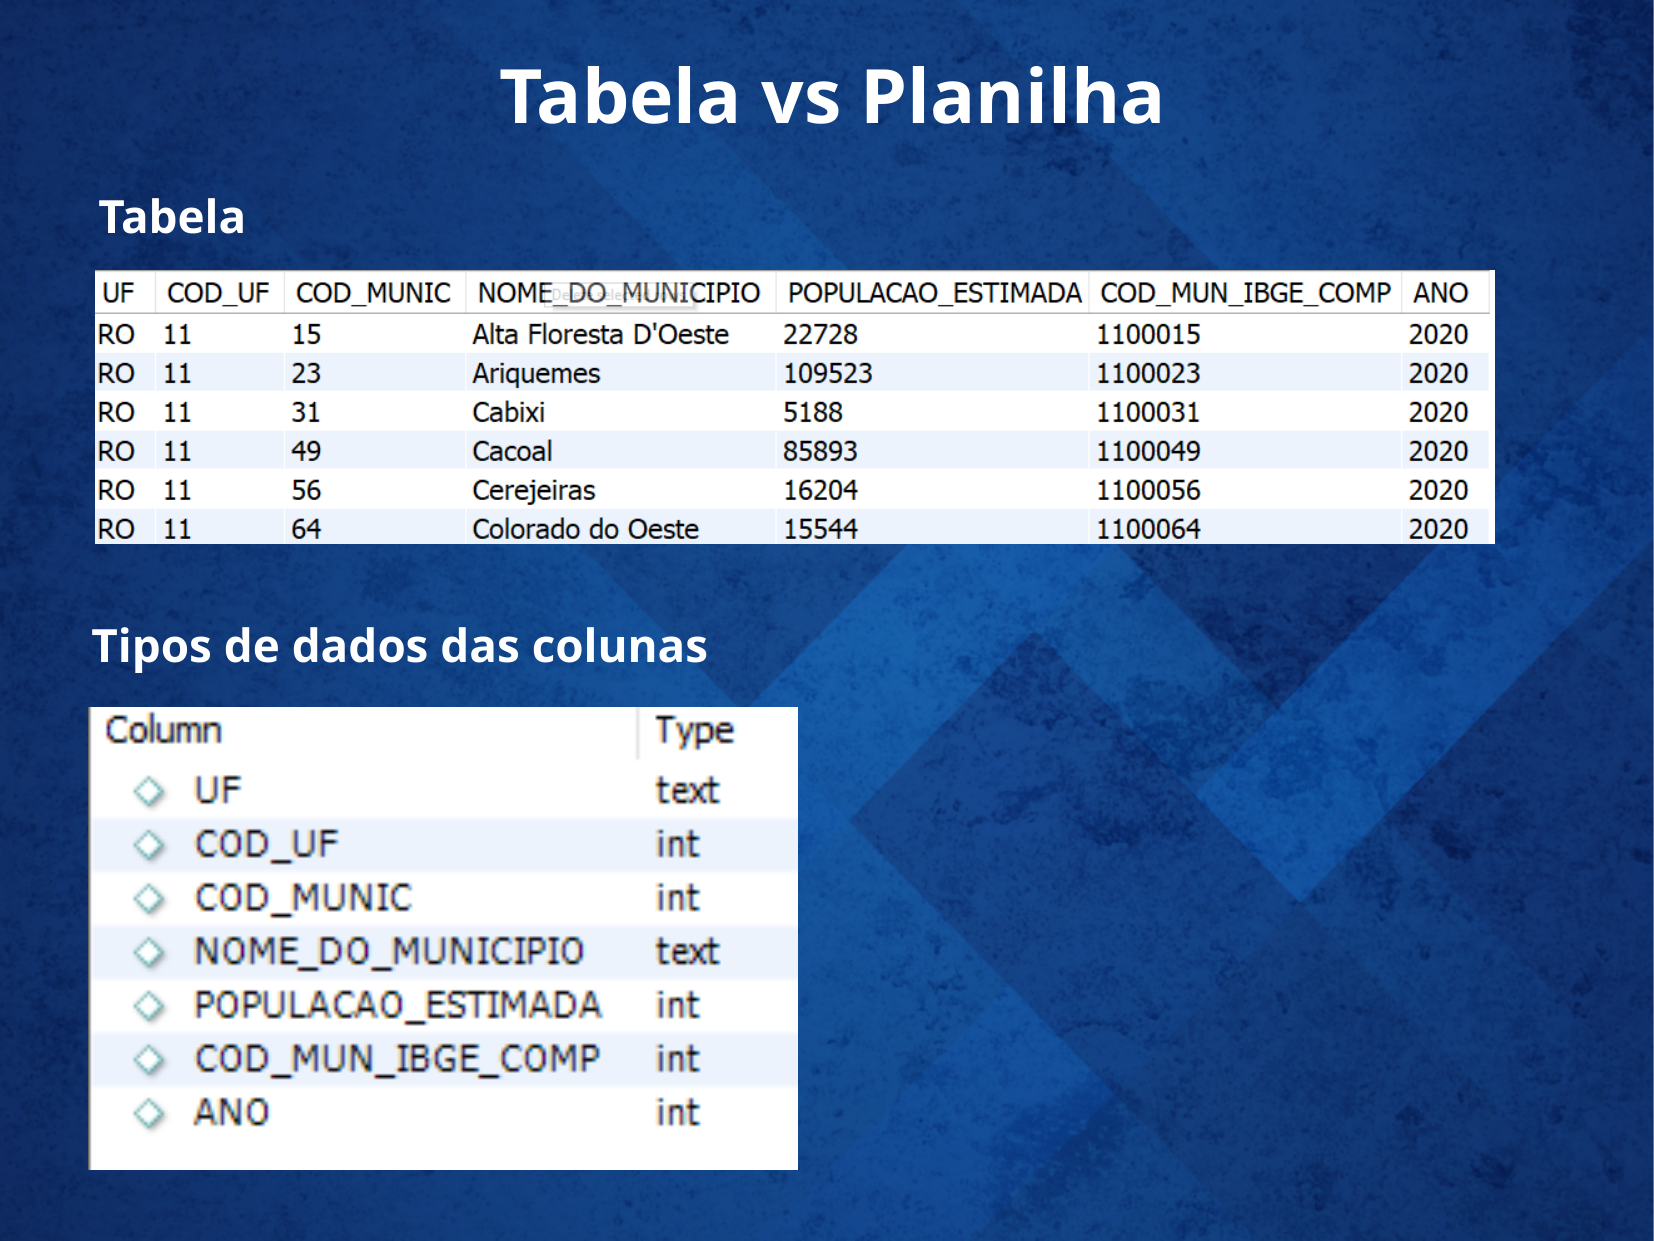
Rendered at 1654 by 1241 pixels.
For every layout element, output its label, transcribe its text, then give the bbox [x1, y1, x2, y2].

text_box Tabela vs Planilha [153, 35, 1512, 189]
text_box Tabela [83, 177, 557, 257]
text_box Tipos de dados das colunas [76, 605, 821, 750]
picture [0, 0, 1654, 1241]
